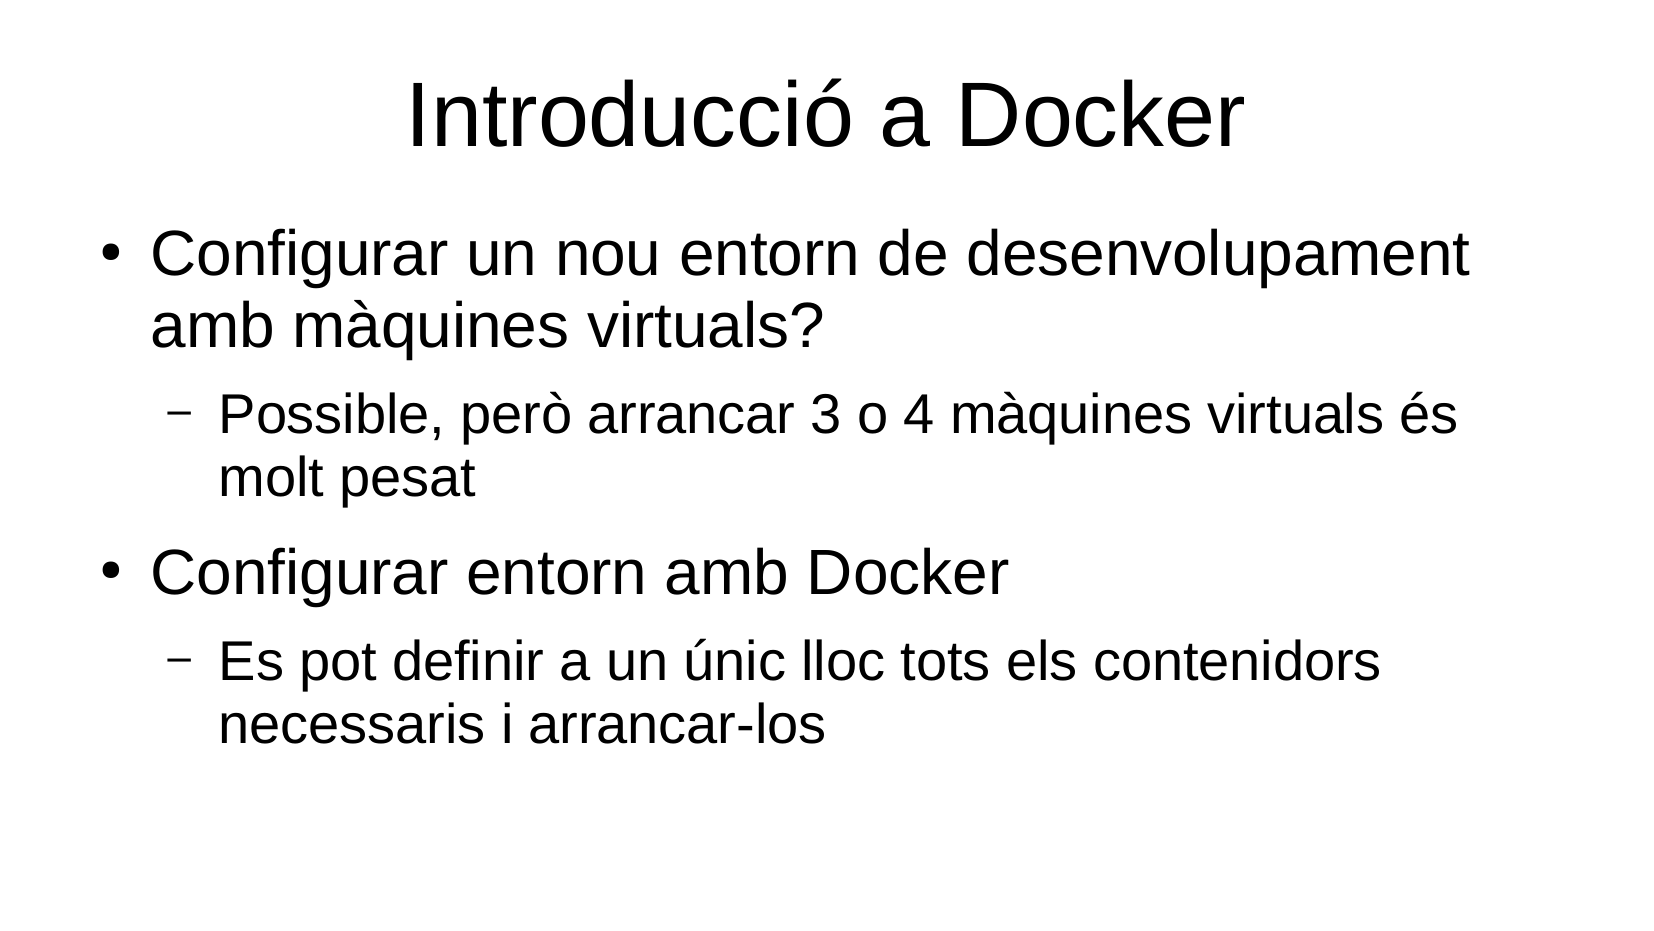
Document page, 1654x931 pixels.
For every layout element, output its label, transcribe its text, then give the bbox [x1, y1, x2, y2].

list Configurar un nou entorn de desenvolupament amb màquines virtuals? Possible, però arrancar 3 o 4 màquines virtuals és molt pesat Configurar entorn amb Docker Es pot definir a un únic lloc tots els contenidors necessaris i arrancar-los [82, 217, 1571, 758]
title Introducció a Docker [82, 37, 1571, 193]
